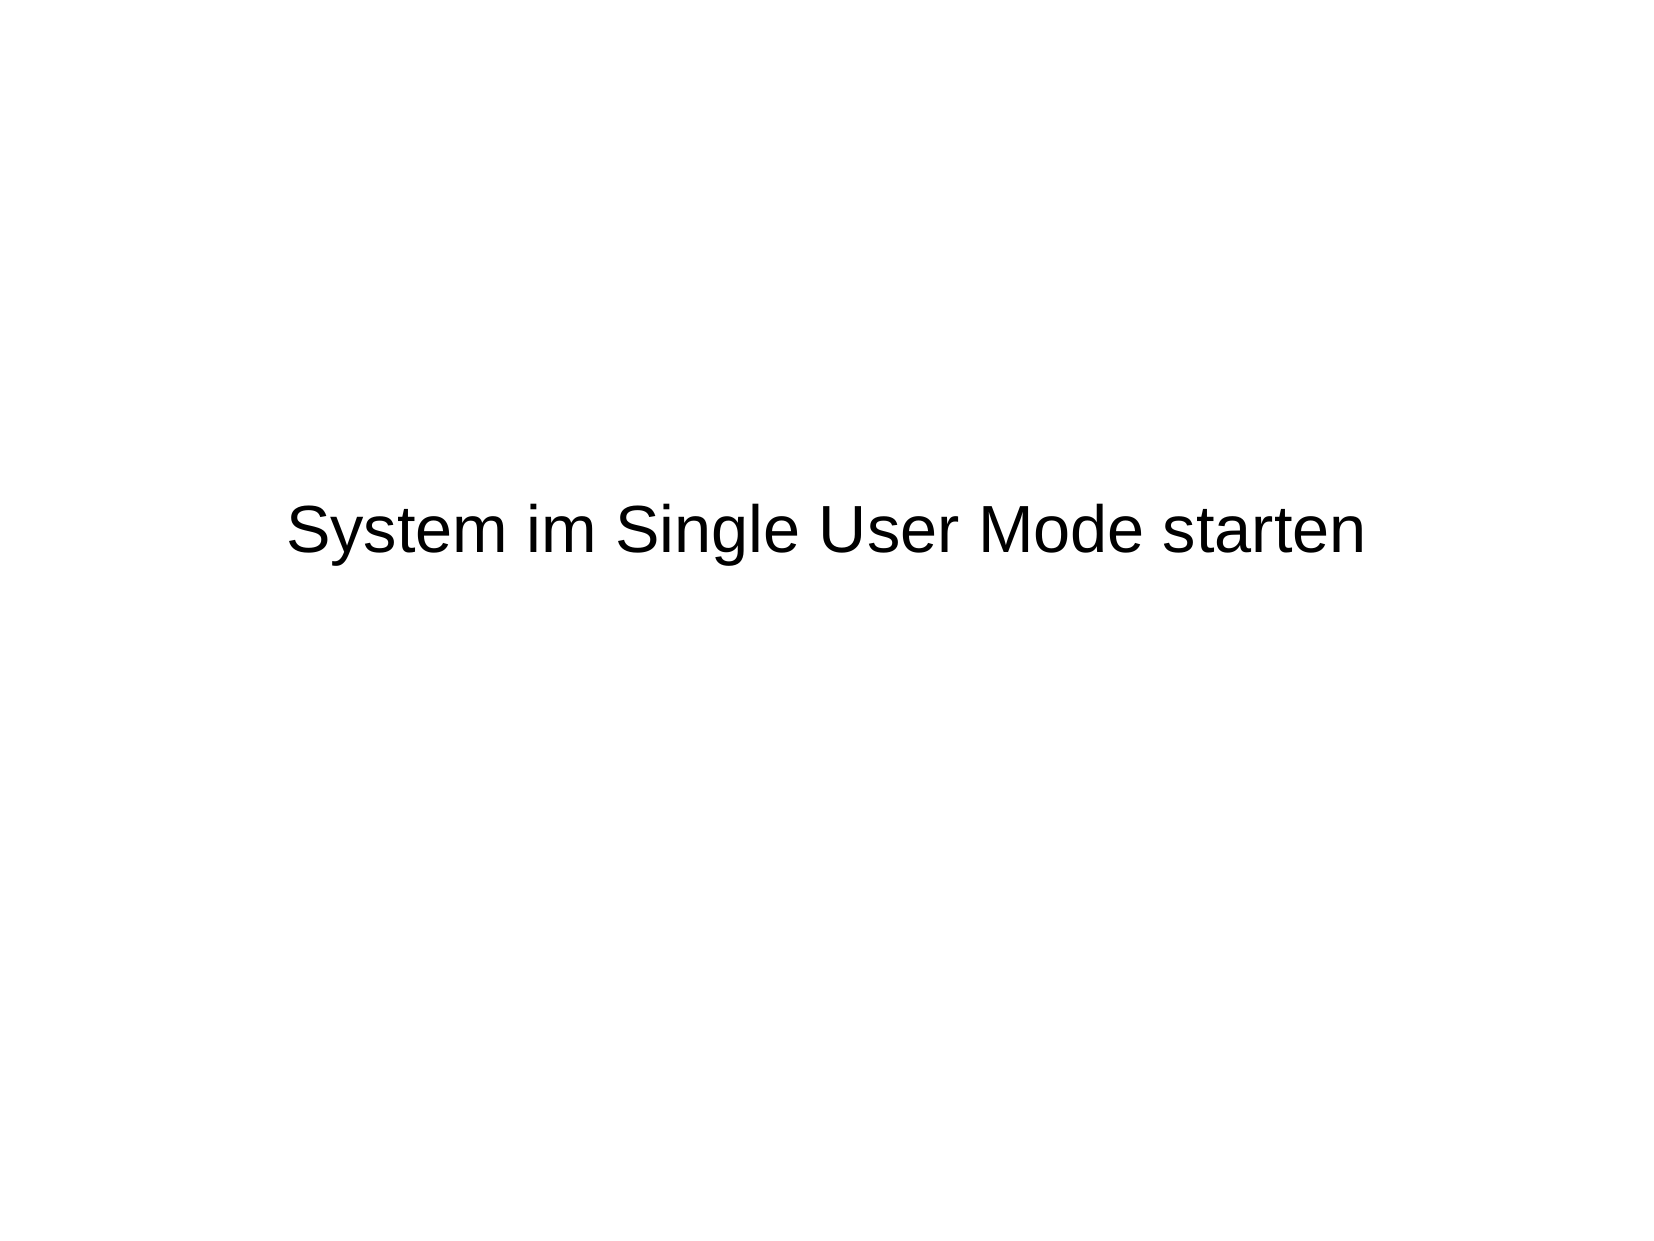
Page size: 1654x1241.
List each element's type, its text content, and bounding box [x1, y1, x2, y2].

subtitle System im Single User Mode starten [82, 49, 1571, 1010]
